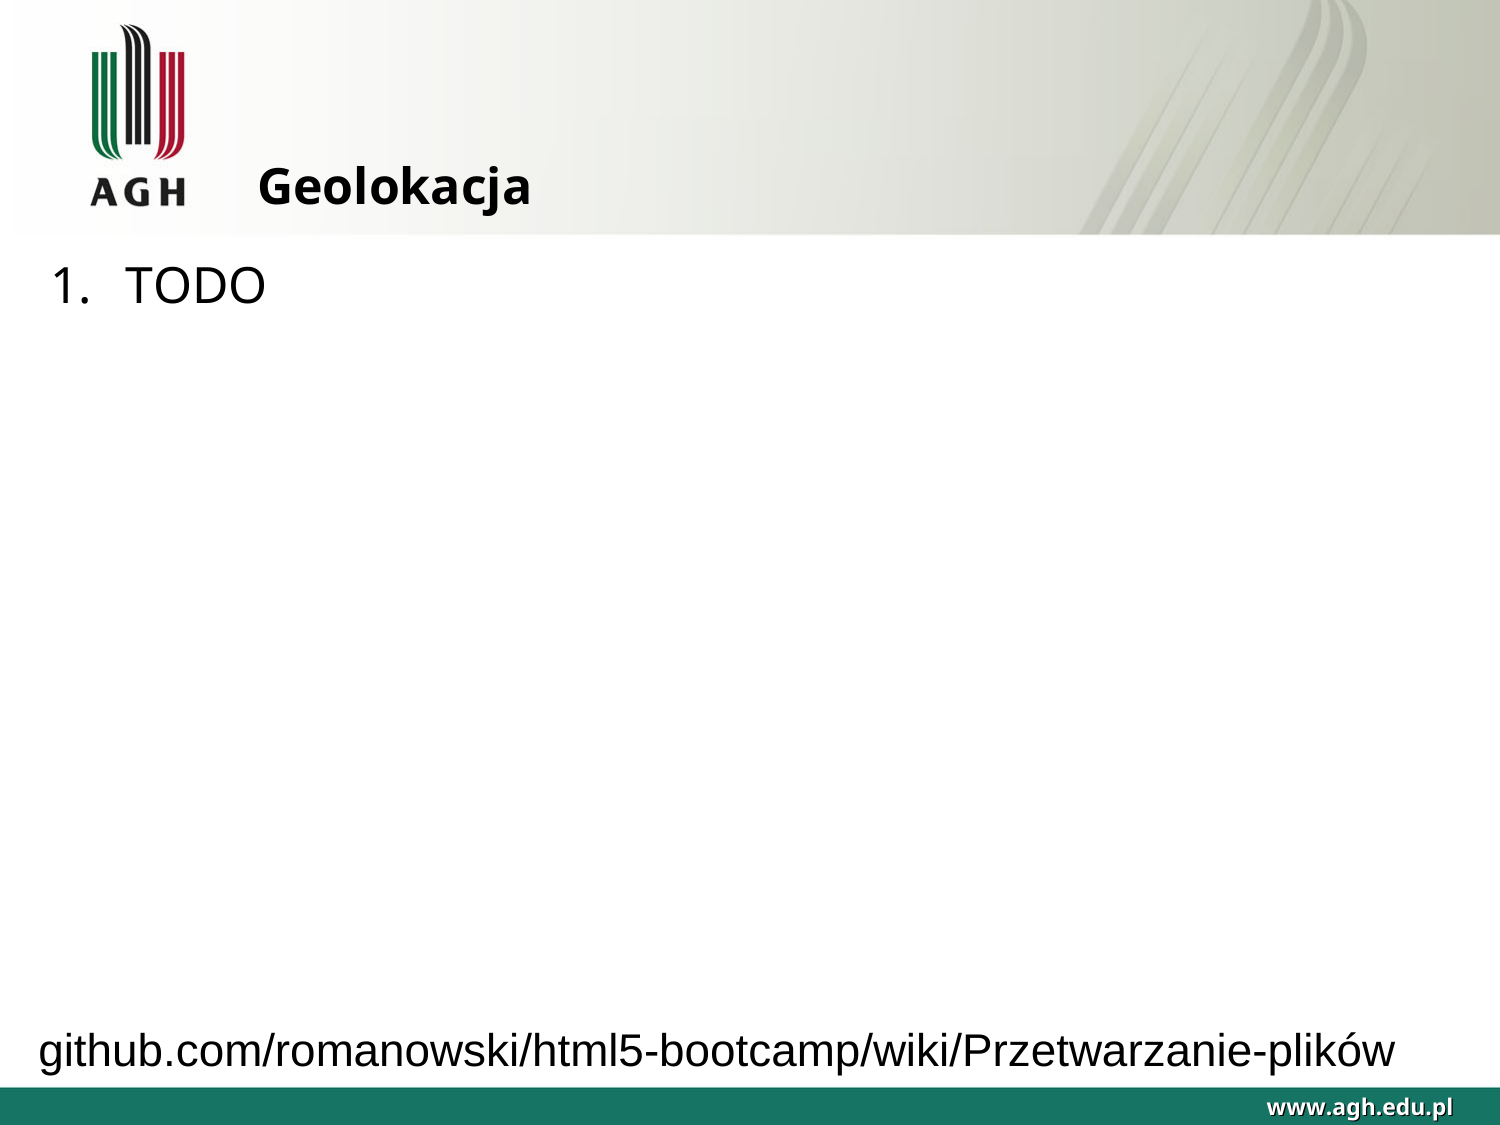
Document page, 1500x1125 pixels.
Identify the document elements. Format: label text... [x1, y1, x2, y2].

list TODO [35, 165, 1402, 904]
picture [0, 0, 1500, 1125]
text_box github.com/romanowski/html5-bootcamp/wiki/Przetwarzanie-plików [23, 1013, 1441, 1084]
text_box www.agh.edu.pl [1251, 1084, 1500, 1125]
title Geolokacja [242, 137, 1436, 233]
